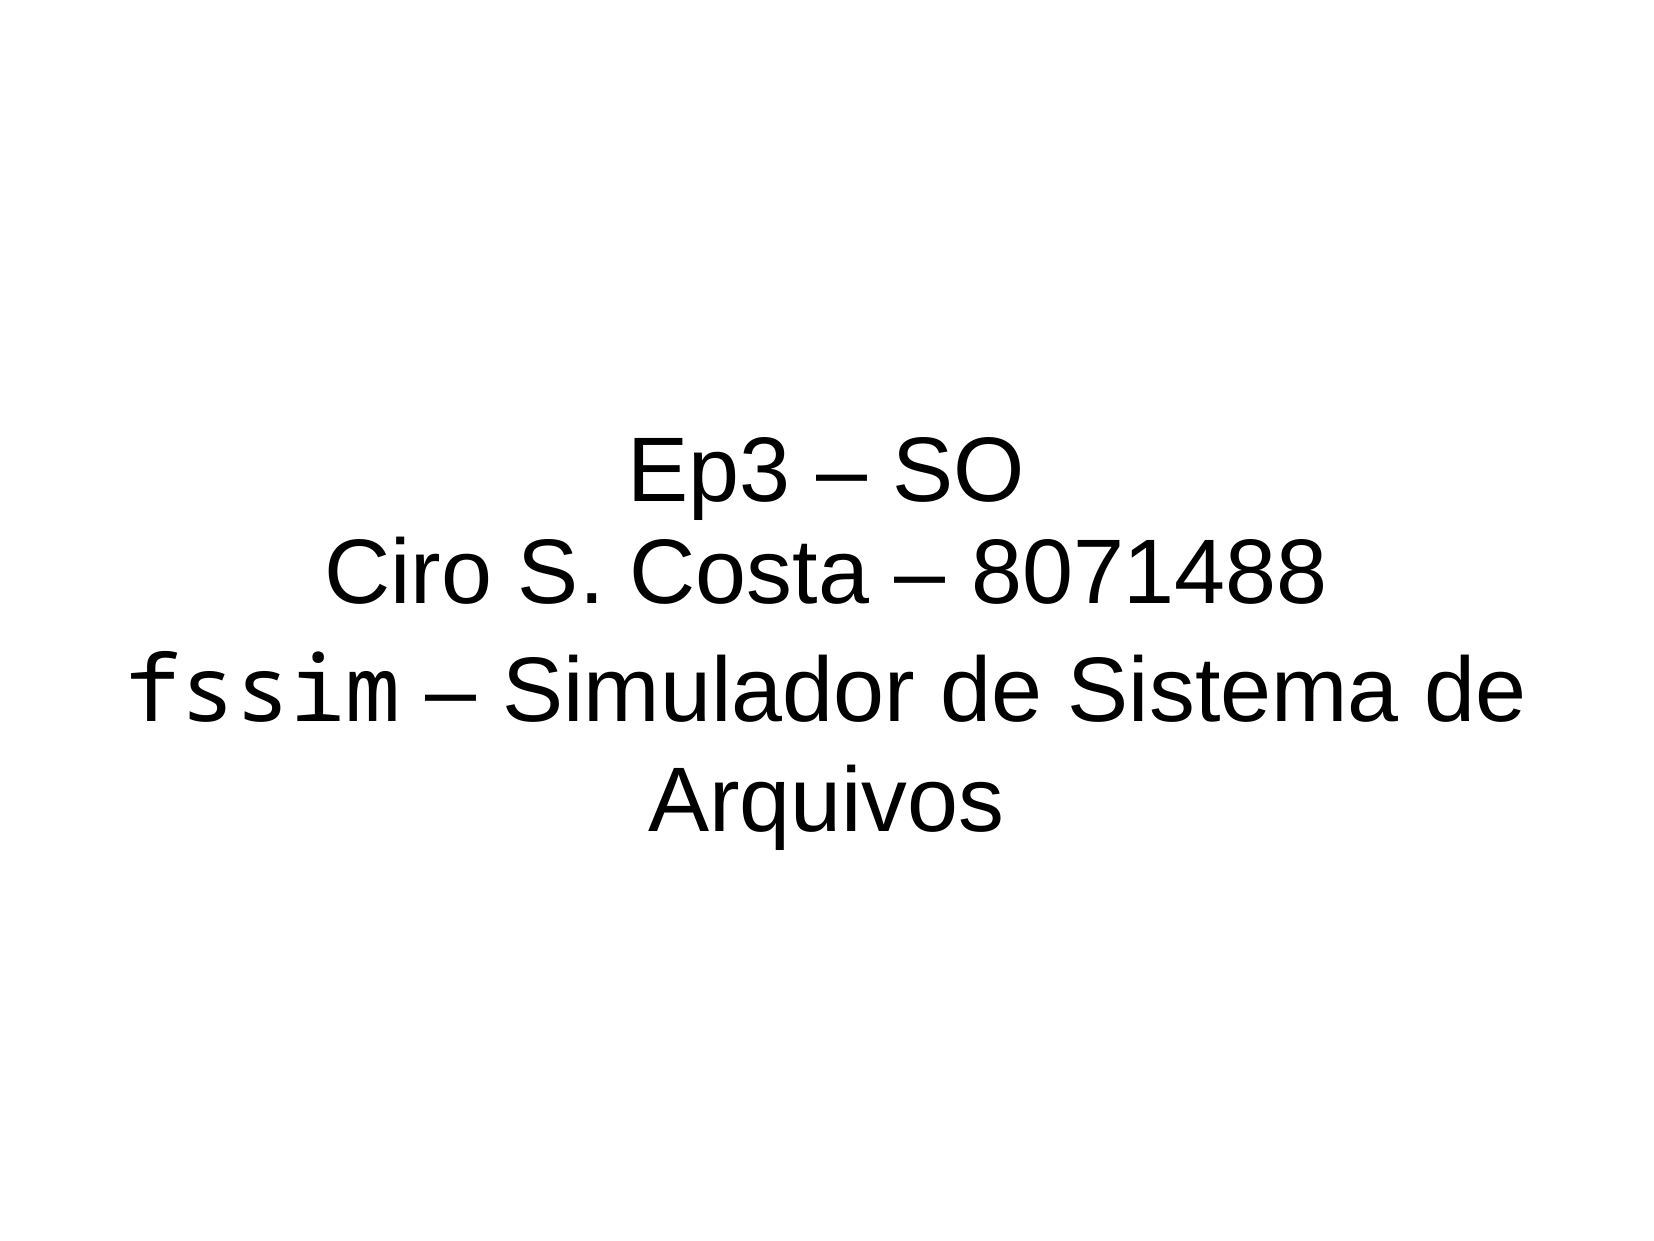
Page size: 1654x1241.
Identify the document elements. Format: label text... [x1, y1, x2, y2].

title Ep3 – SO Ciro S. Costa – 8071488 fssim – Simulador de Sistema de Arquivos [82, 426, 1571, 843]
